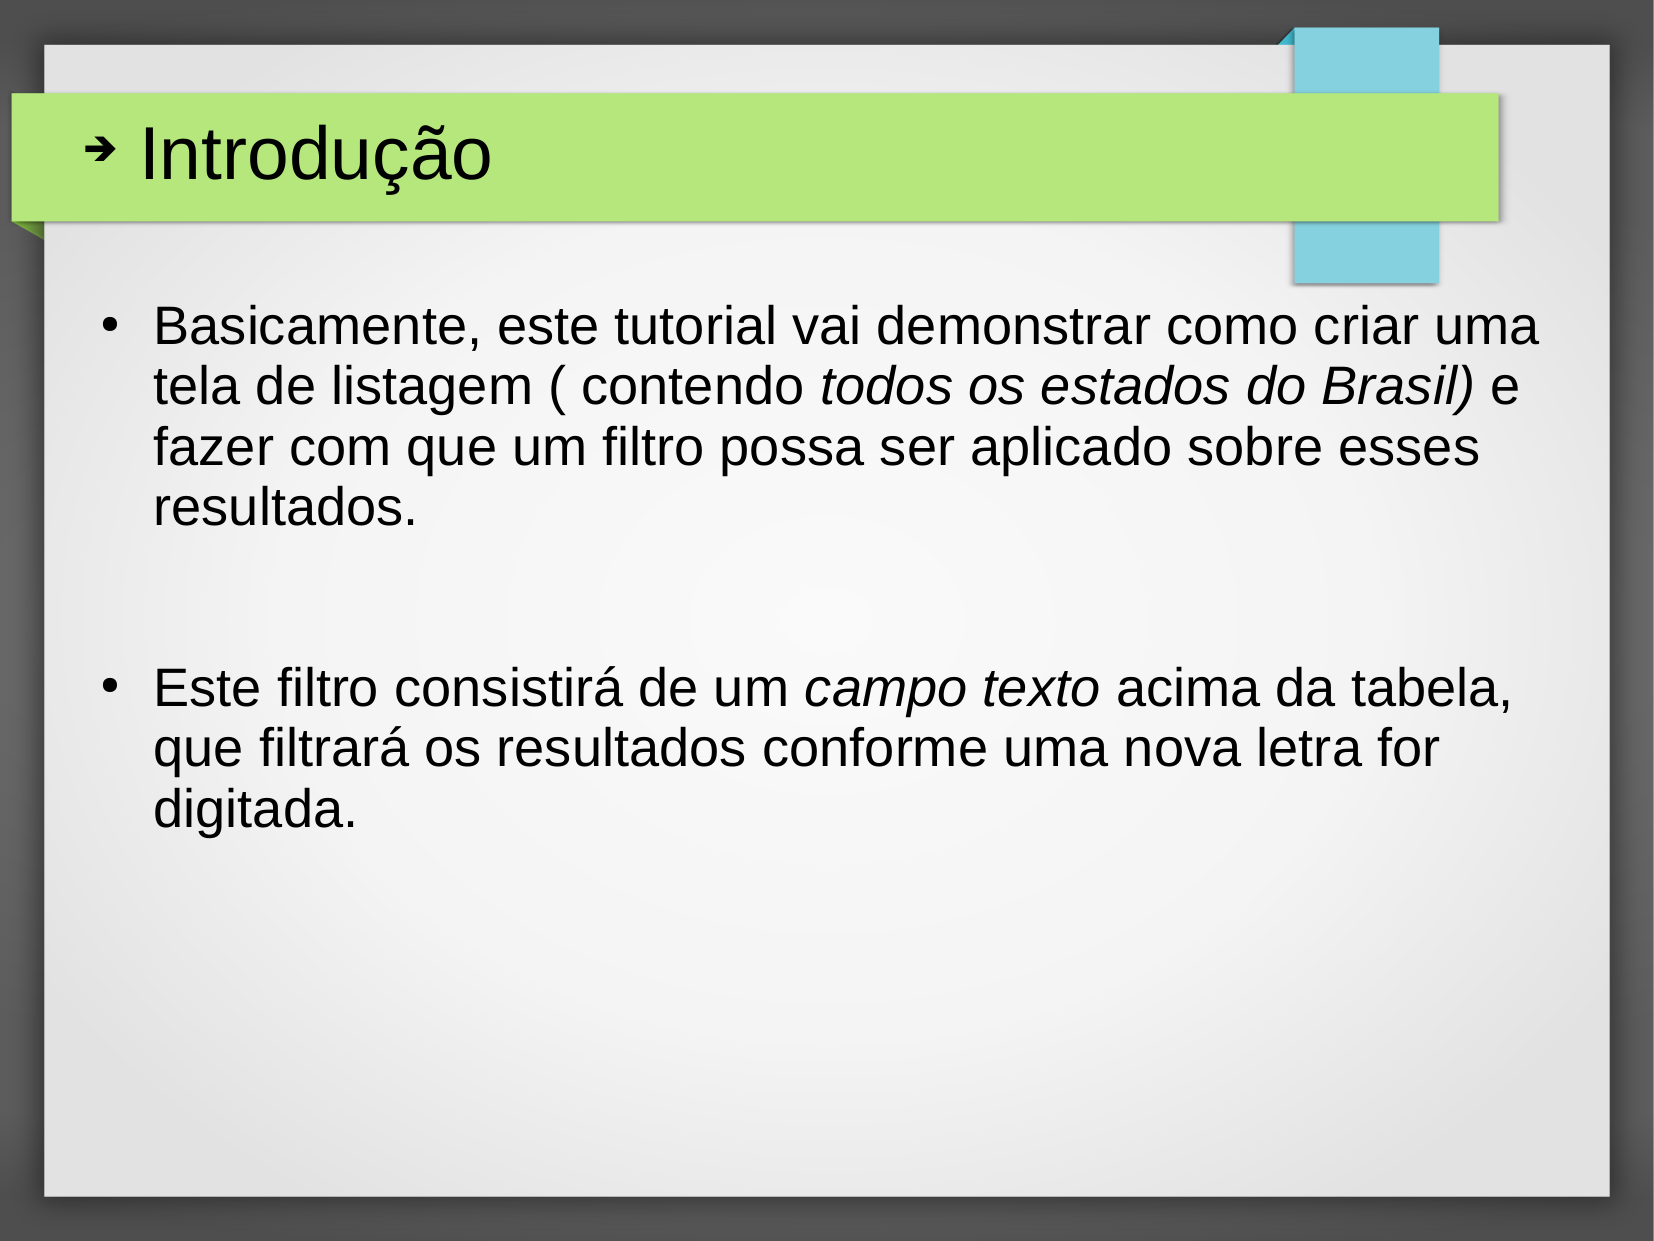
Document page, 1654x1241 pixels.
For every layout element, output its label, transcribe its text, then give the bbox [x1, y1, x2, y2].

title Introdução [82, 94, 1264, 213]
picture [0, 0, 1654, 1241]
list Basicamente, este tutorial vai demonstrar como criar uma tela de listagem ( contendo todos os estados do Brasil) e fazer com que um filtro possa ser aplicado sobre esses resultados. Este filtro consistirá de um campo texto acima da tabela, que filtrará os resultados conforme uma nova letra for digitada. [82, 295, 1571, 1015]
